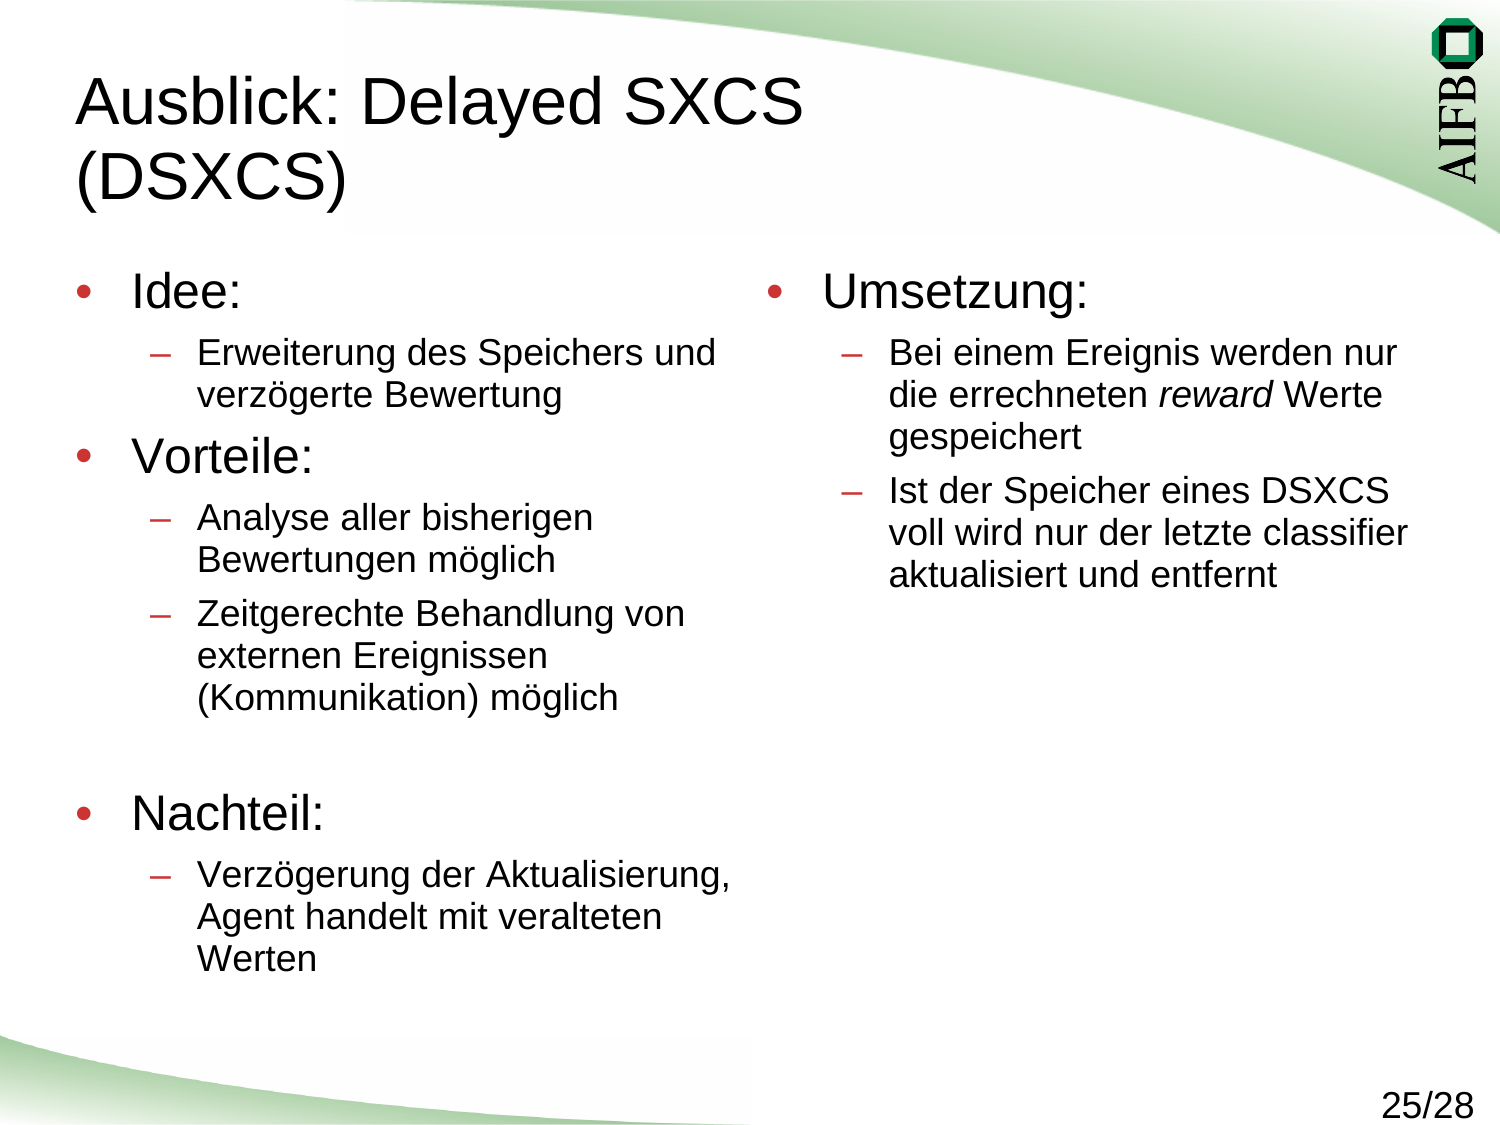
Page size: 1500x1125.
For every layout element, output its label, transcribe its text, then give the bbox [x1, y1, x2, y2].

title Ausblick: Delayed SXCS (DSXCS) [75, 51, 1425, 226]
picture [345, 0, 1500, 234]
list Idee: Erweiterung des Speichers und verzögerte Bewertung Vorteile: Analyse aller bisherigen Bewertungen möglich Zeitgerechte Behandlung von externen Ereignissen (Kommunikation) möglich Nachteil: Verzögerung der Aktualisierung, Agent handelt mit veralteten Werten [75, 263, 734, 996]
list Umsetzung: Bei einem Ereignis werden nur die errechneten reward Werte gespeichert Ist der Speicher eines DSXCS voll wird nur der letzte classifier aktualisiert und entfernt [766, 263, 1426, 993]
picture [0, 1035, 751, 1125]
